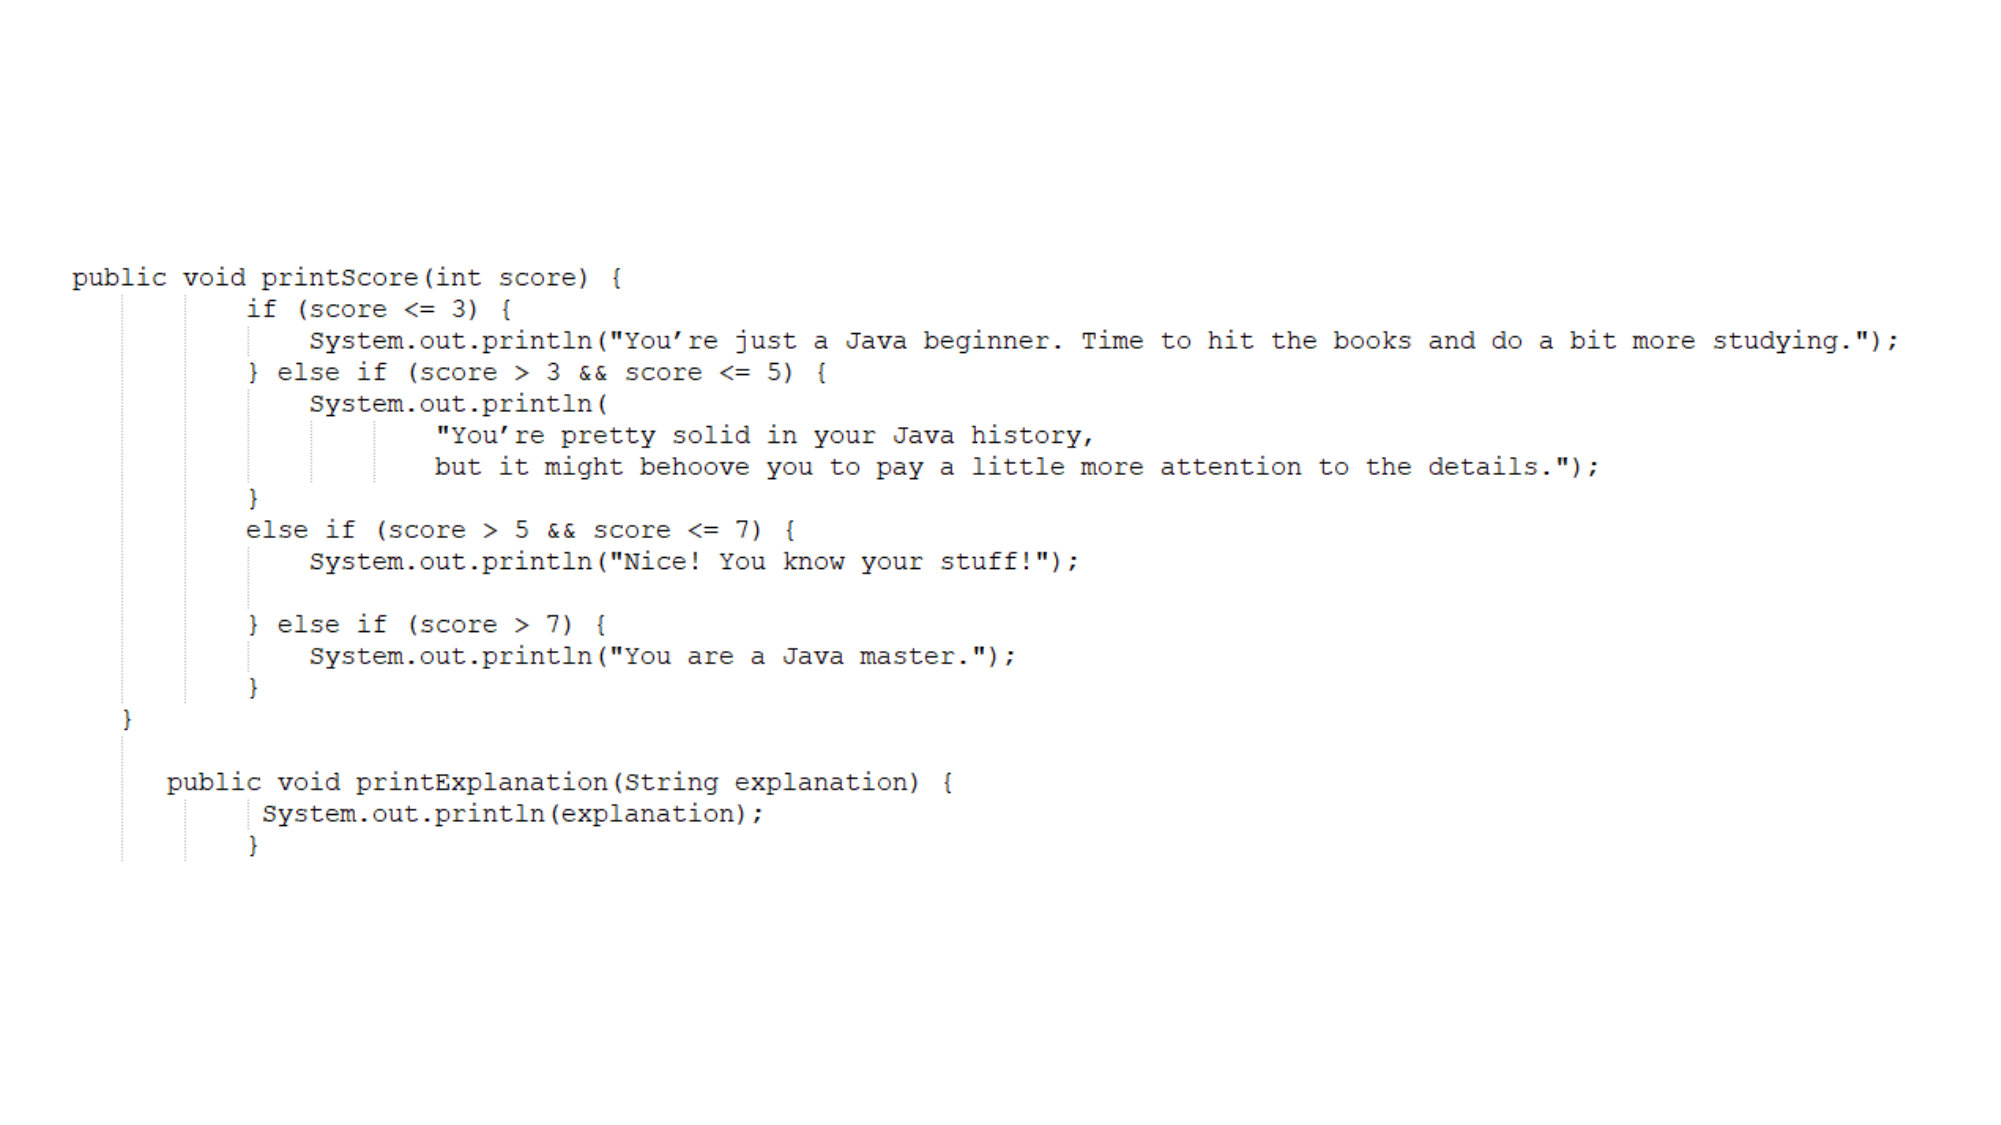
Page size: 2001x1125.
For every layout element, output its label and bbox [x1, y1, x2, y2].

picture [58, 252, 1942, 873]
